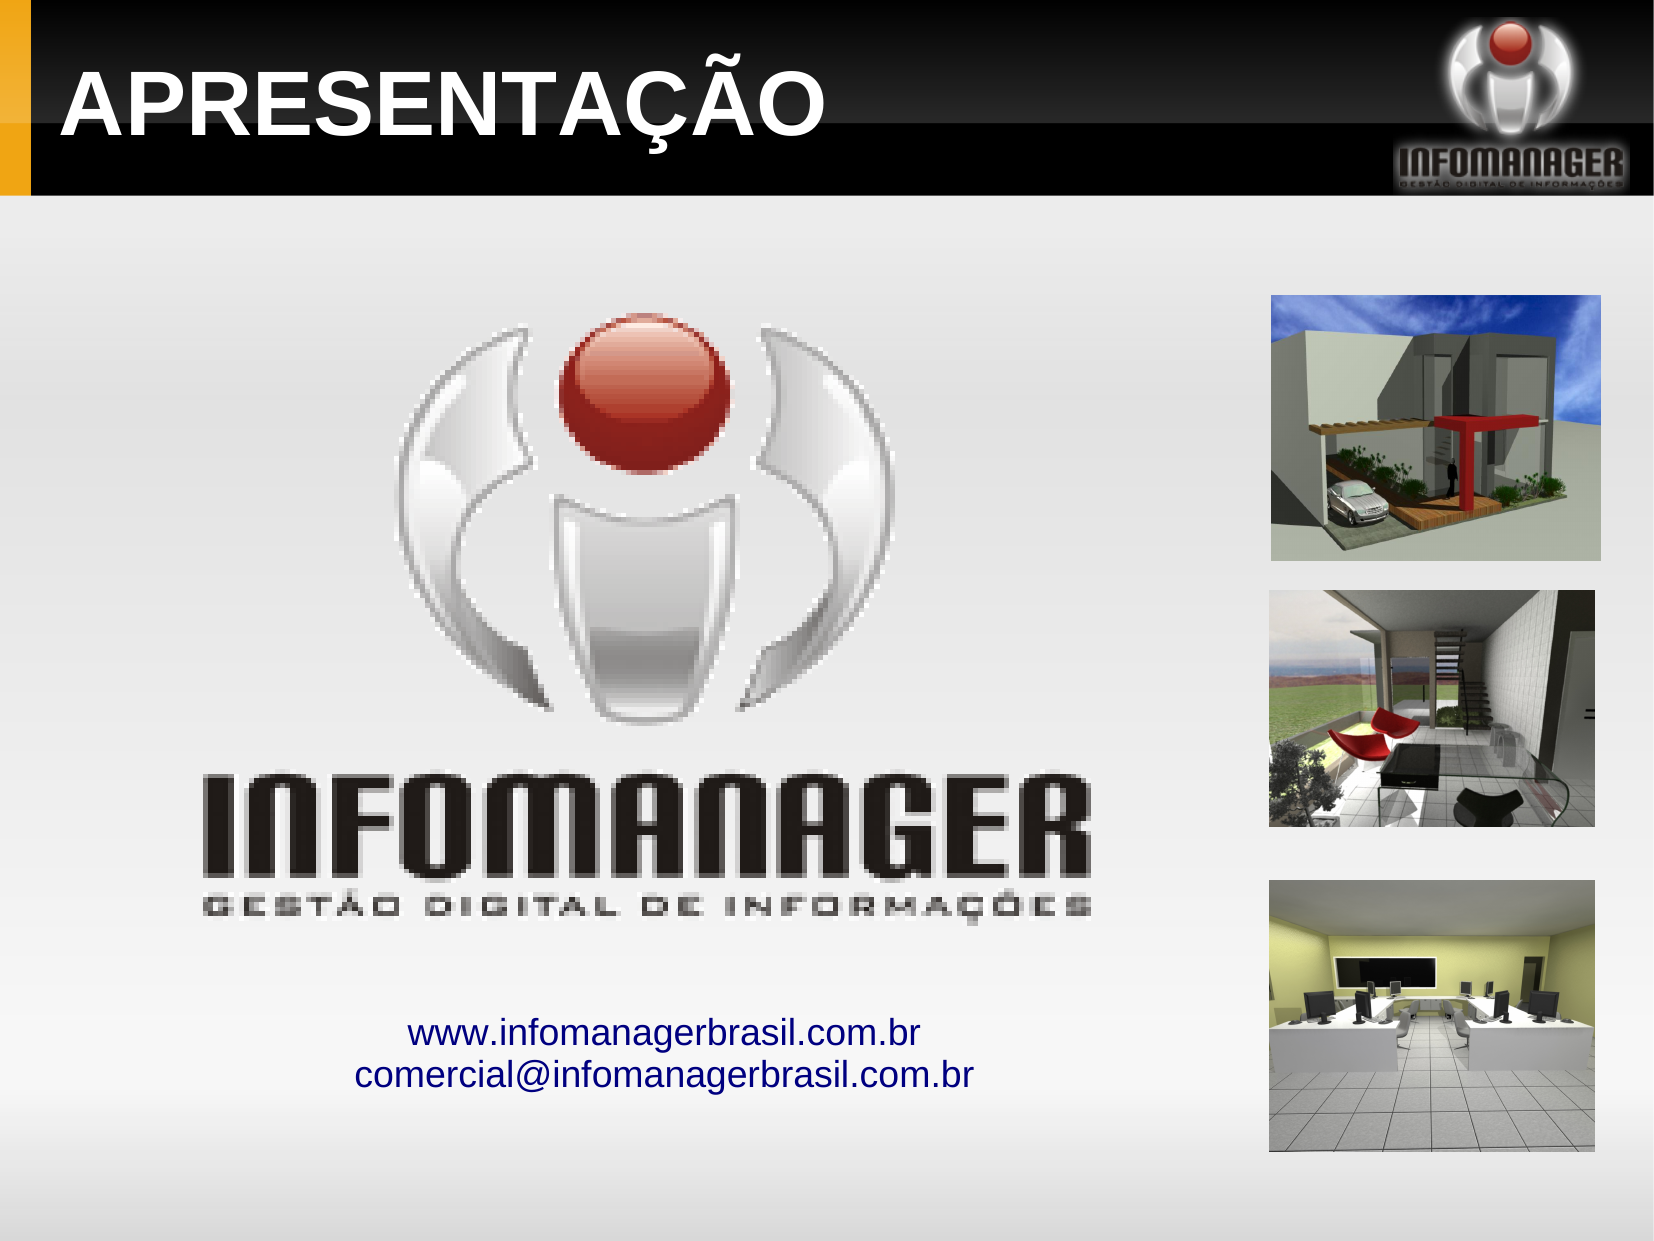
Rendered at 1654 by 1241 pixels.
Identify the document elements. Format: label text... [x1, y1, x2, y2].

title APRESENTAÇÃO [59, 0, 1565, 208]
text_box www.infomanagerbrasil.com.br comercial@infomanagerbrasil.com.br [118, 1003, 1211, 1112]
picture [0, 0, 1654, 1241]
